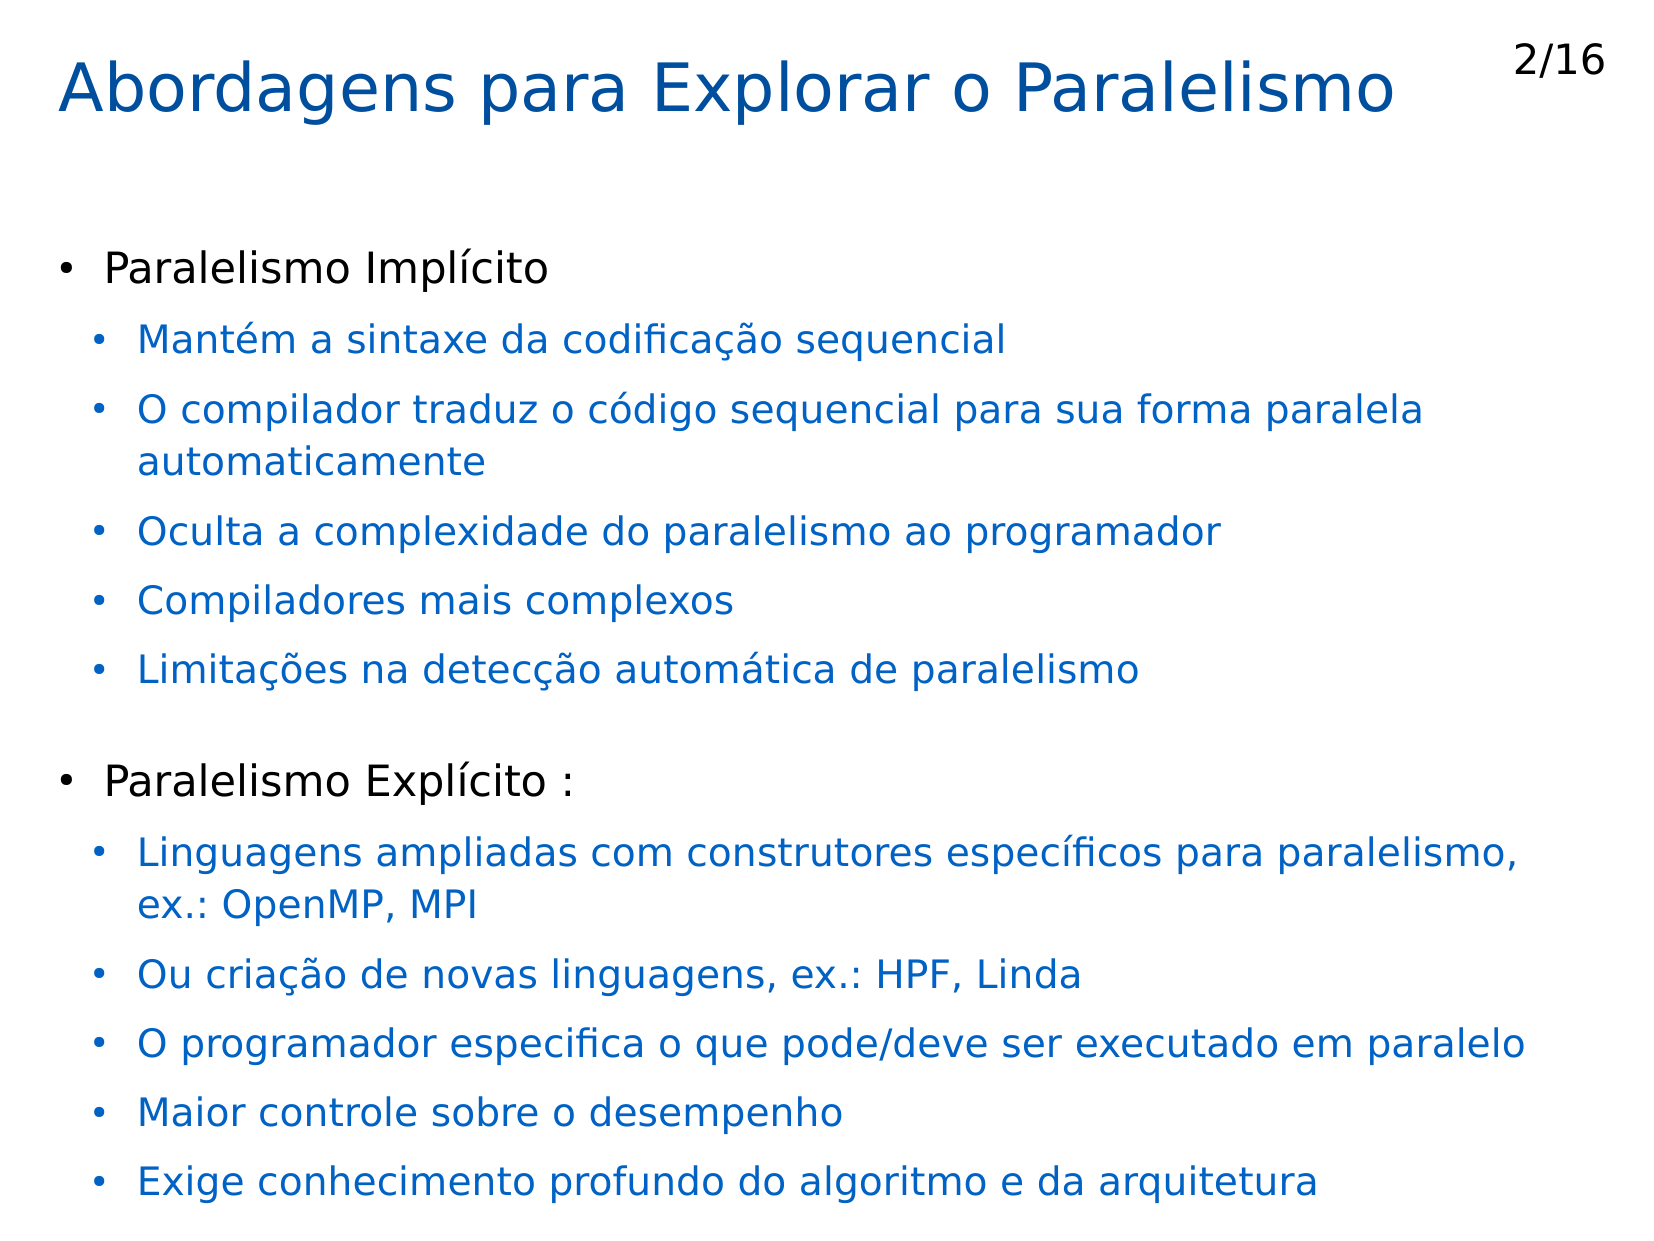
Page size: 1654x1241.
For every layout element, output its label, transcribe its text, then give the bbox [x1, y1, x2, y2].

title Abordagens para Explorar o Paralelismo [59, 29, 1506, 148]
list Paralelismo Implícito Mantém a sintaxe da codificação sequencial O compilador traduz o código sequencial para sua forma paralela automaticamente Oculta a complexidade do paralelismo ao programador Compiladores mais complexos Limitações na detecção automática de paralelismo Paralelismo Explícito : Linguagens ampliadas com construtores específicos para paralelismo, ex.: OpenMP, MPI Ou criação de novas linguagens, ex.: HPF, Linda O programador especifica o que pode/deve ser executado em paralelo Maior controle sobre o desempenho Exige conhecimento profundo do algoritmo e da arquitetura [59, 236, 1595, 1211]
